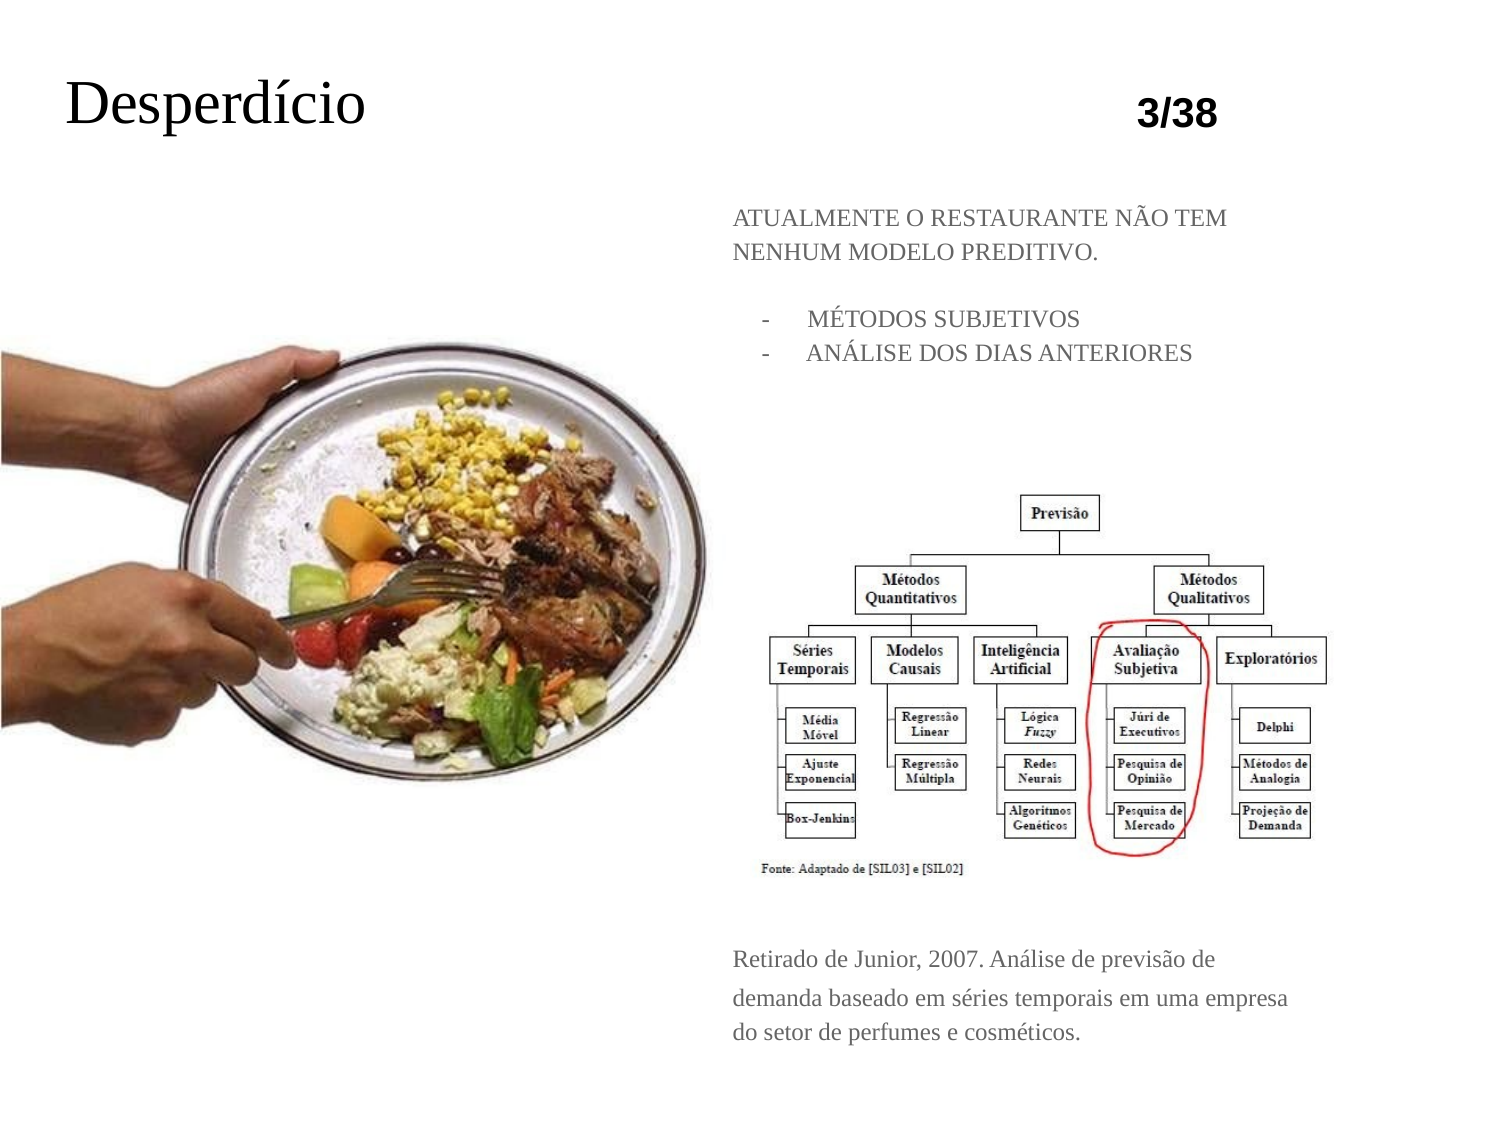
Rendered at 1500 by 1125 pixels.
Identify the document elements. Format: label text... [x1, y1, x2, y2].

text_box 3/38 [1122, 82, 1335, 144]
text_box [0, 335, 1368, 881]
text_box Desperdício [51, 50, 1449, 176]
text_box Retirado de Junior, 2007. Análise de previsão de demanda baseado em séries temporais em uma empresa do setor de perfumes e cosméticos. [730, 944, 1294, 1043]
text_box ATUALMENTE O RESTAURANTE NÃO TEM NENHUM MODELO PREDITIVO. - MÉTODOS SUBJETIVOS - ANÁLISE DOS DIAS ANTERIORES [718, 188, 1329, 446]
